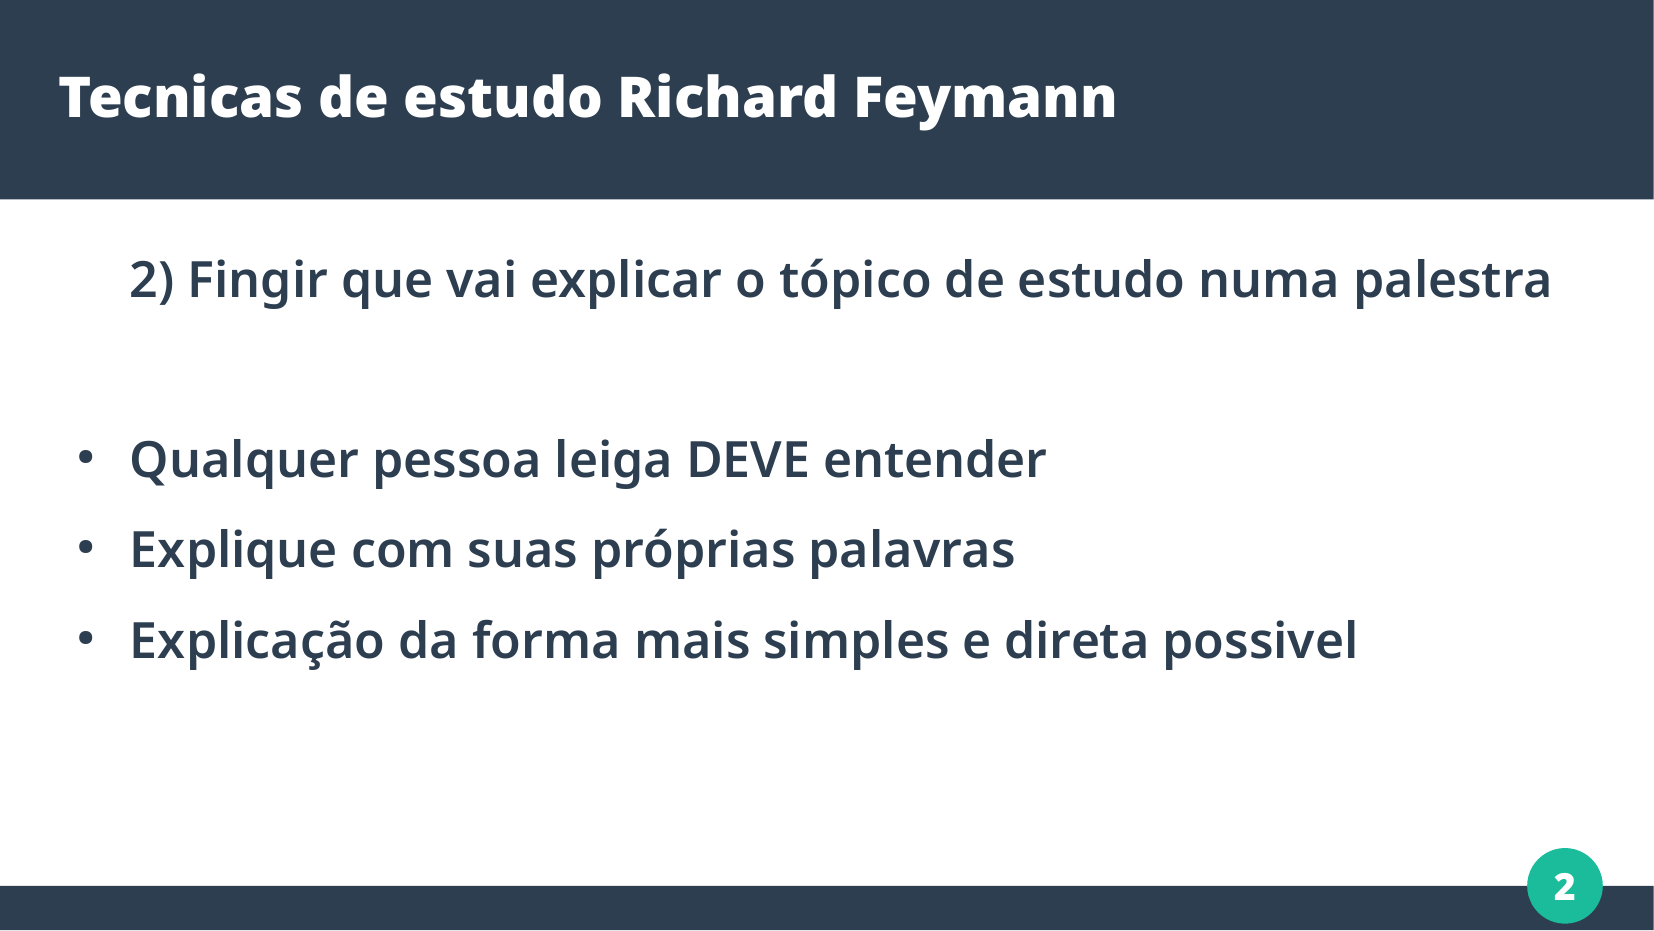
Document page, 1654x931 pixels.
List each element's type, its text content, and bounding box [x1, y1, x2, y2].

title Tecnicas de estudo Richard Feymann [59, 37, 1595, 156]
list 2) Fingir que vai explicar o tópico de estudo numa palestra Qualquer pessoa leiga DEVE entender Explique com suas próprias palavras Explicação da forma mais simples e direta possivel [59, 243, 1595, 674]
